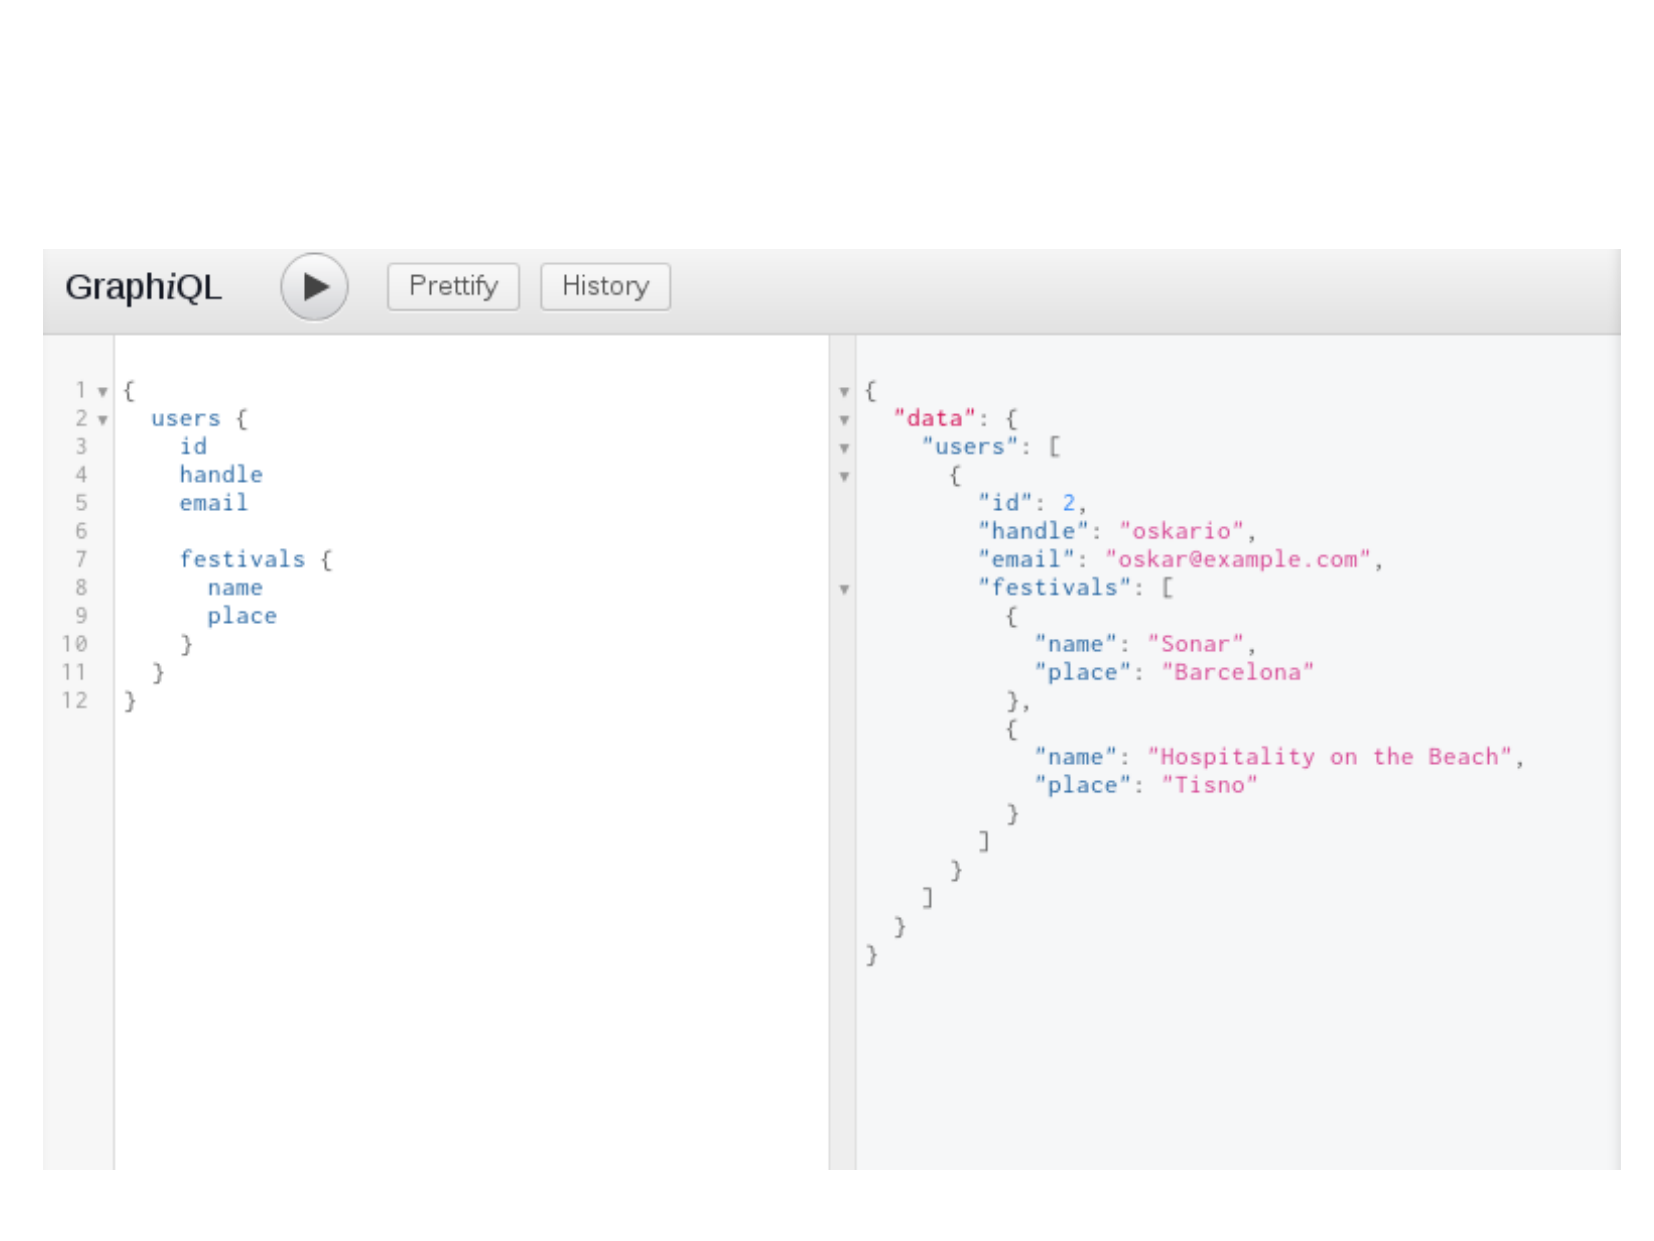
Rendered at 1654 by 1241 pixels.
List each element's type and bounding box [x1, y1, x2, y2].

picture [43, 249, 1621, 1171]
